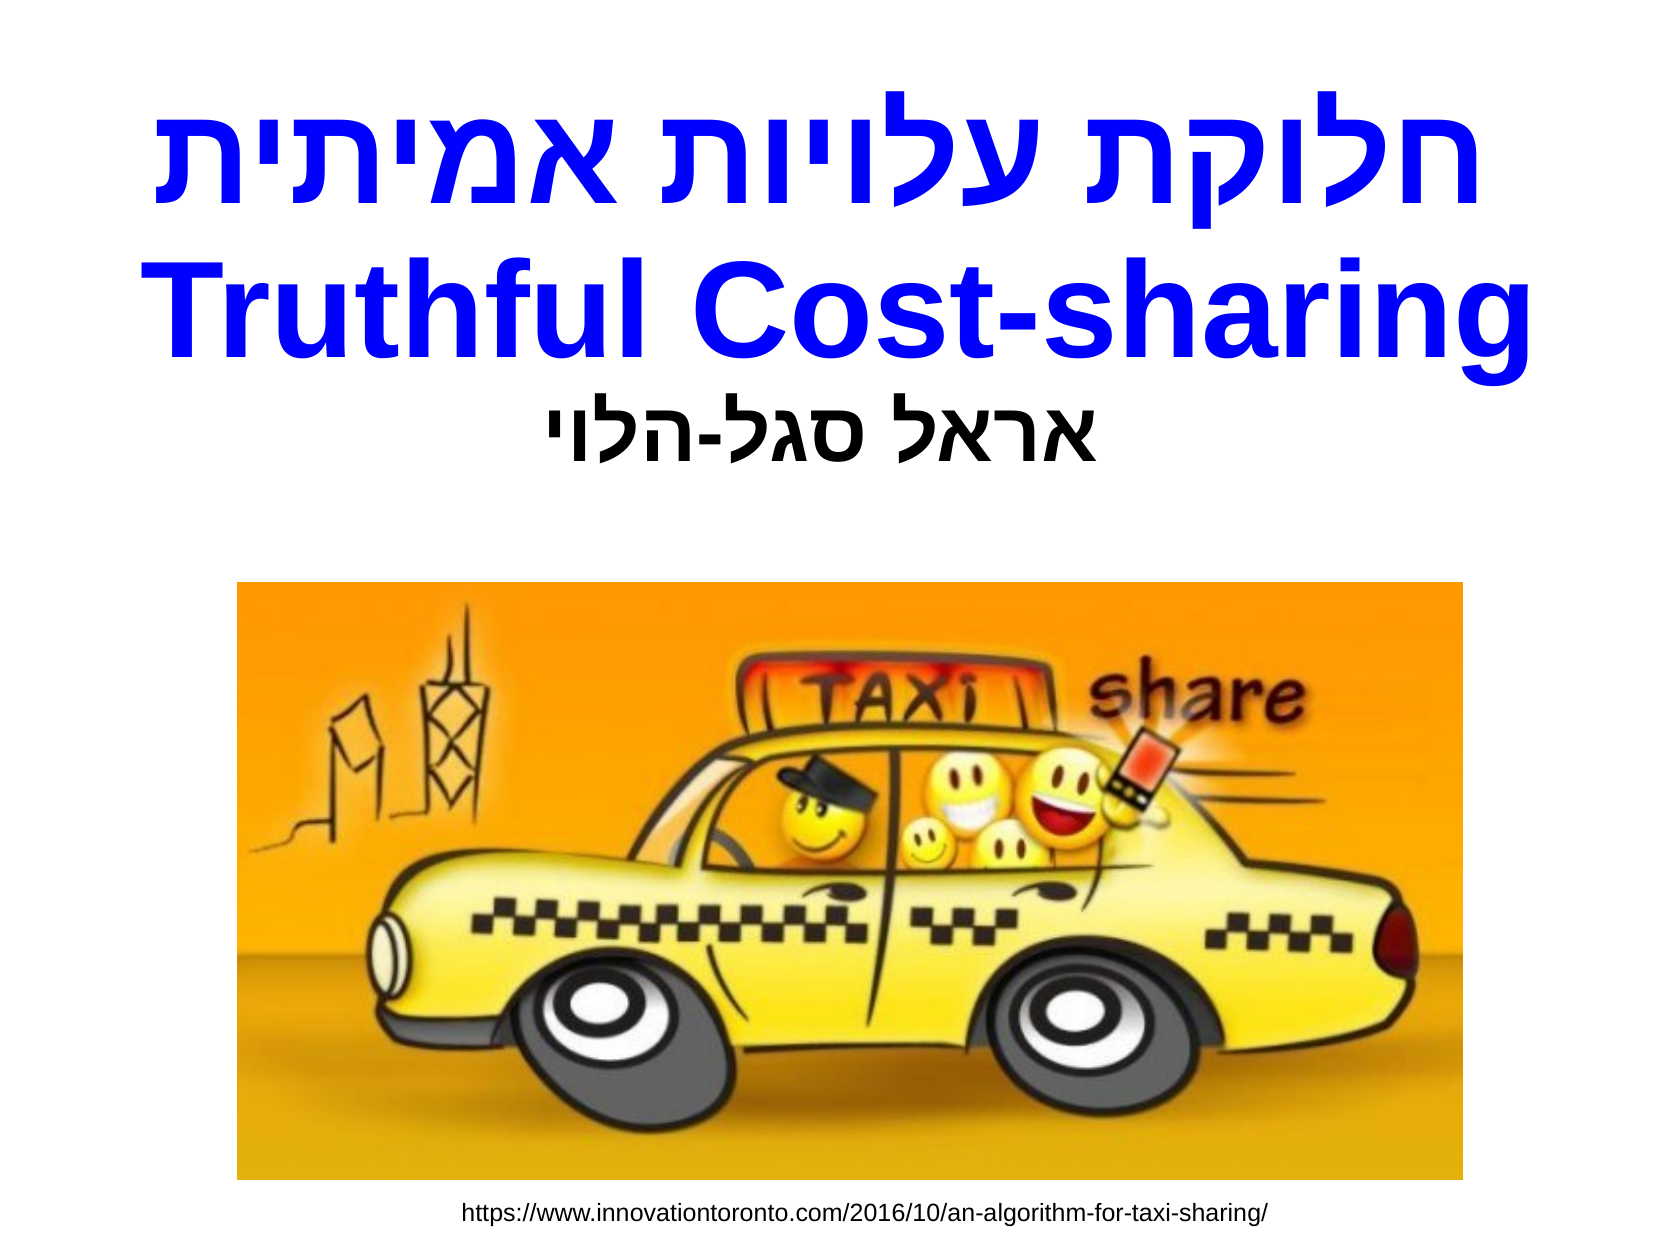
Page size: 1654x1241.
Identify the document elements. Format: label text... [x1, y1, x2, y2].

title חלוקת עלויות אמיתית Truthful Cost-sharing אראל סגל-הלוי [76, 0, 1565, 559]
text_box https://www.innovationtoronto.com/2016/10/an-algorithm-for-taxi-sharing/ [446, 1191, 1321, 1241]
picture [237, 582, 1463, 1180]
